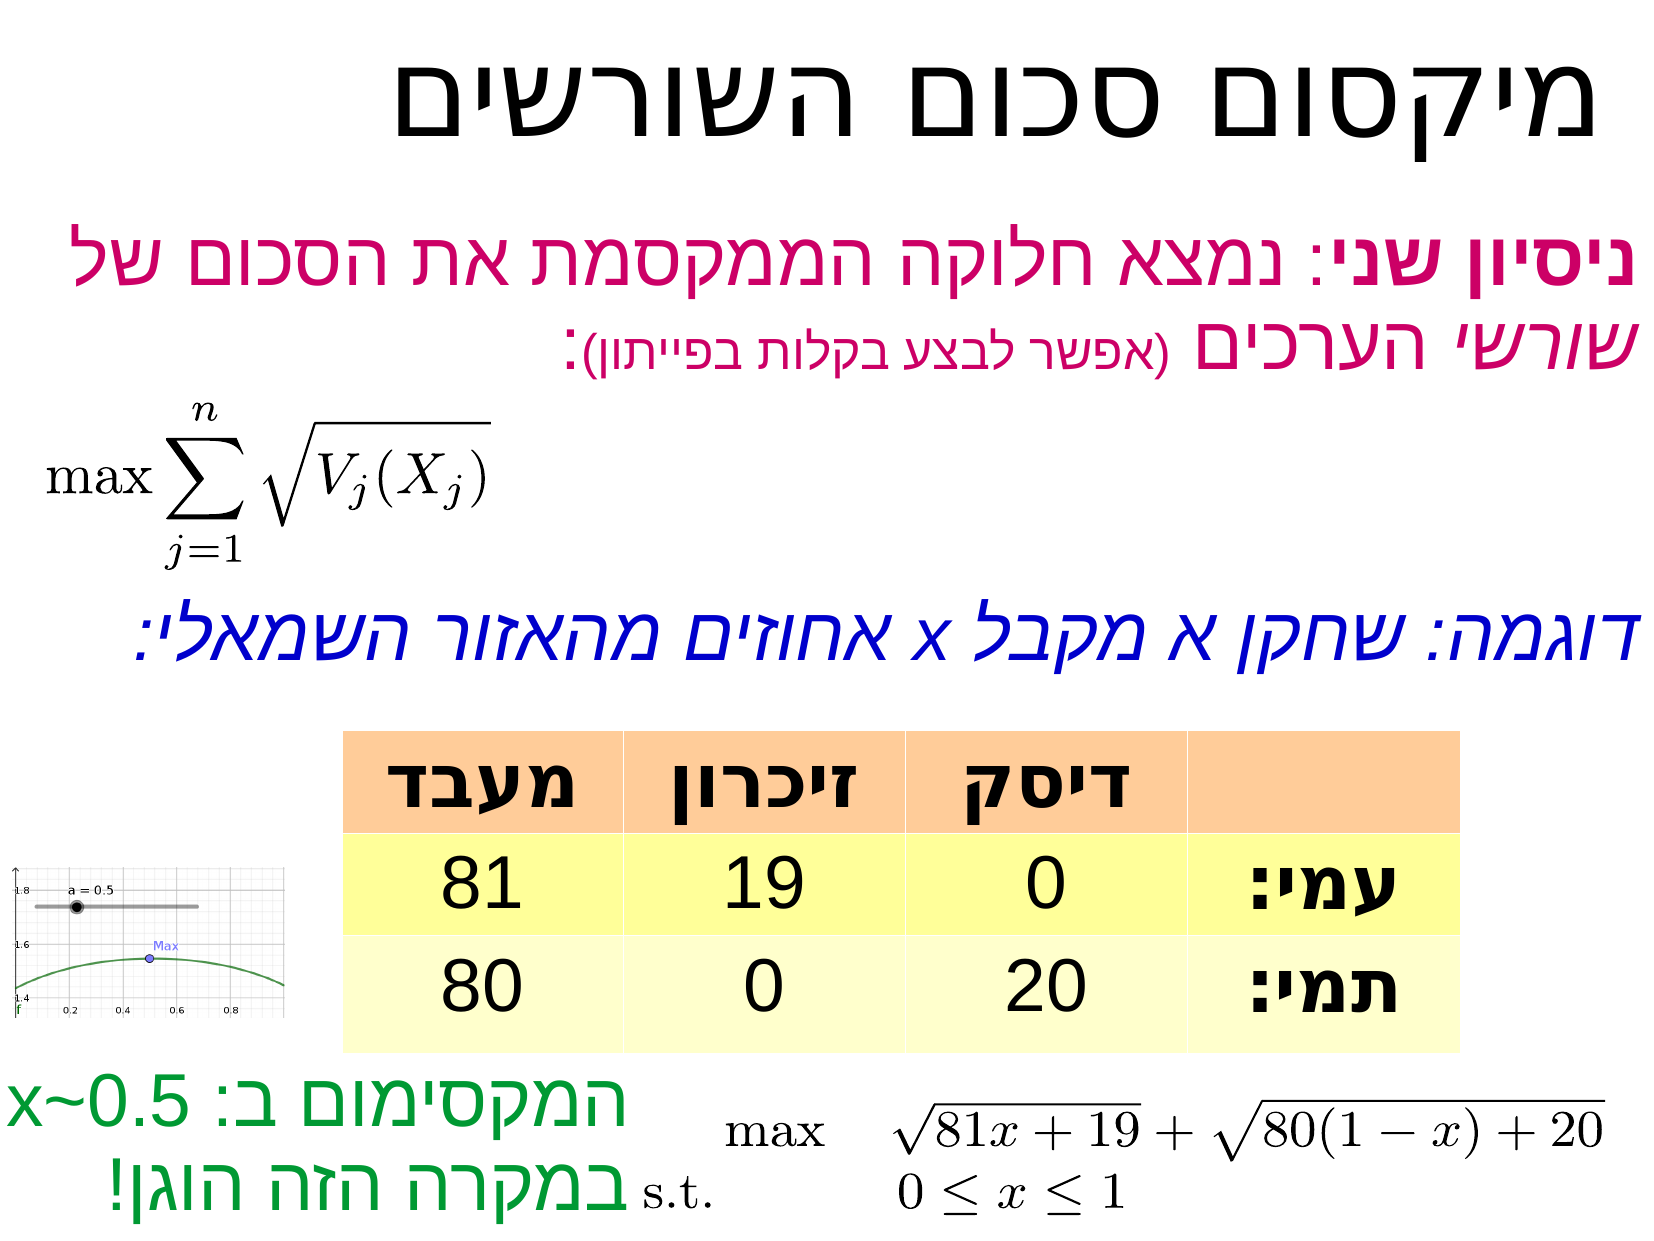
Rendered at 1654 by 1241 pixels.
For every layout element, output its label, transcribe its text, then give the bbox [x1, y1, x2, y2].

table_header [1188, 731, 1460, 833]
table_cell 0 [906, 834, 1187, 935]
title מיקסום סכום השורשים [30, 7, 1654, 166]
text_box ניסיון שני: נמצא חלוקה הממקסמת את הסכום של שורשי הערכים (אפשר לבצע בקלות בפייתון): [0, 210, 1654, 501]
text_box [45, 402, 491, 571]
table_cell עמי: [1188, 834, 1460, 935]
table_header דיסק [906, 731, 1187, 833]
text_box המקסימום ב: x~0.5 – במקרה הזה הוגן! [0, 1051, 646, 1241]
table_cell 19 [624, 834, 905, 935]
picture [12, 867, 285, 1018]
table_cell 0 [624, 936, 905, 1053]
text_box דוגמה: שחקן א מקבל x אחוזים מהאזור השמאלי: [0, 585, 1654, 722]
table_cell תמי: [1188, 936, 1460, 1053]
table_cell 20 [906, 936, 1187, 1053]
table_cell 80 [343, 936, 623, 1051]
table_cell 81 [343, 834, 623, 935]
text_box [646, 1099, 1606, 1216]
table_header מעבד [343, 731, 623, 833]
table_header זיכרון [624, 731, 905, 833]
